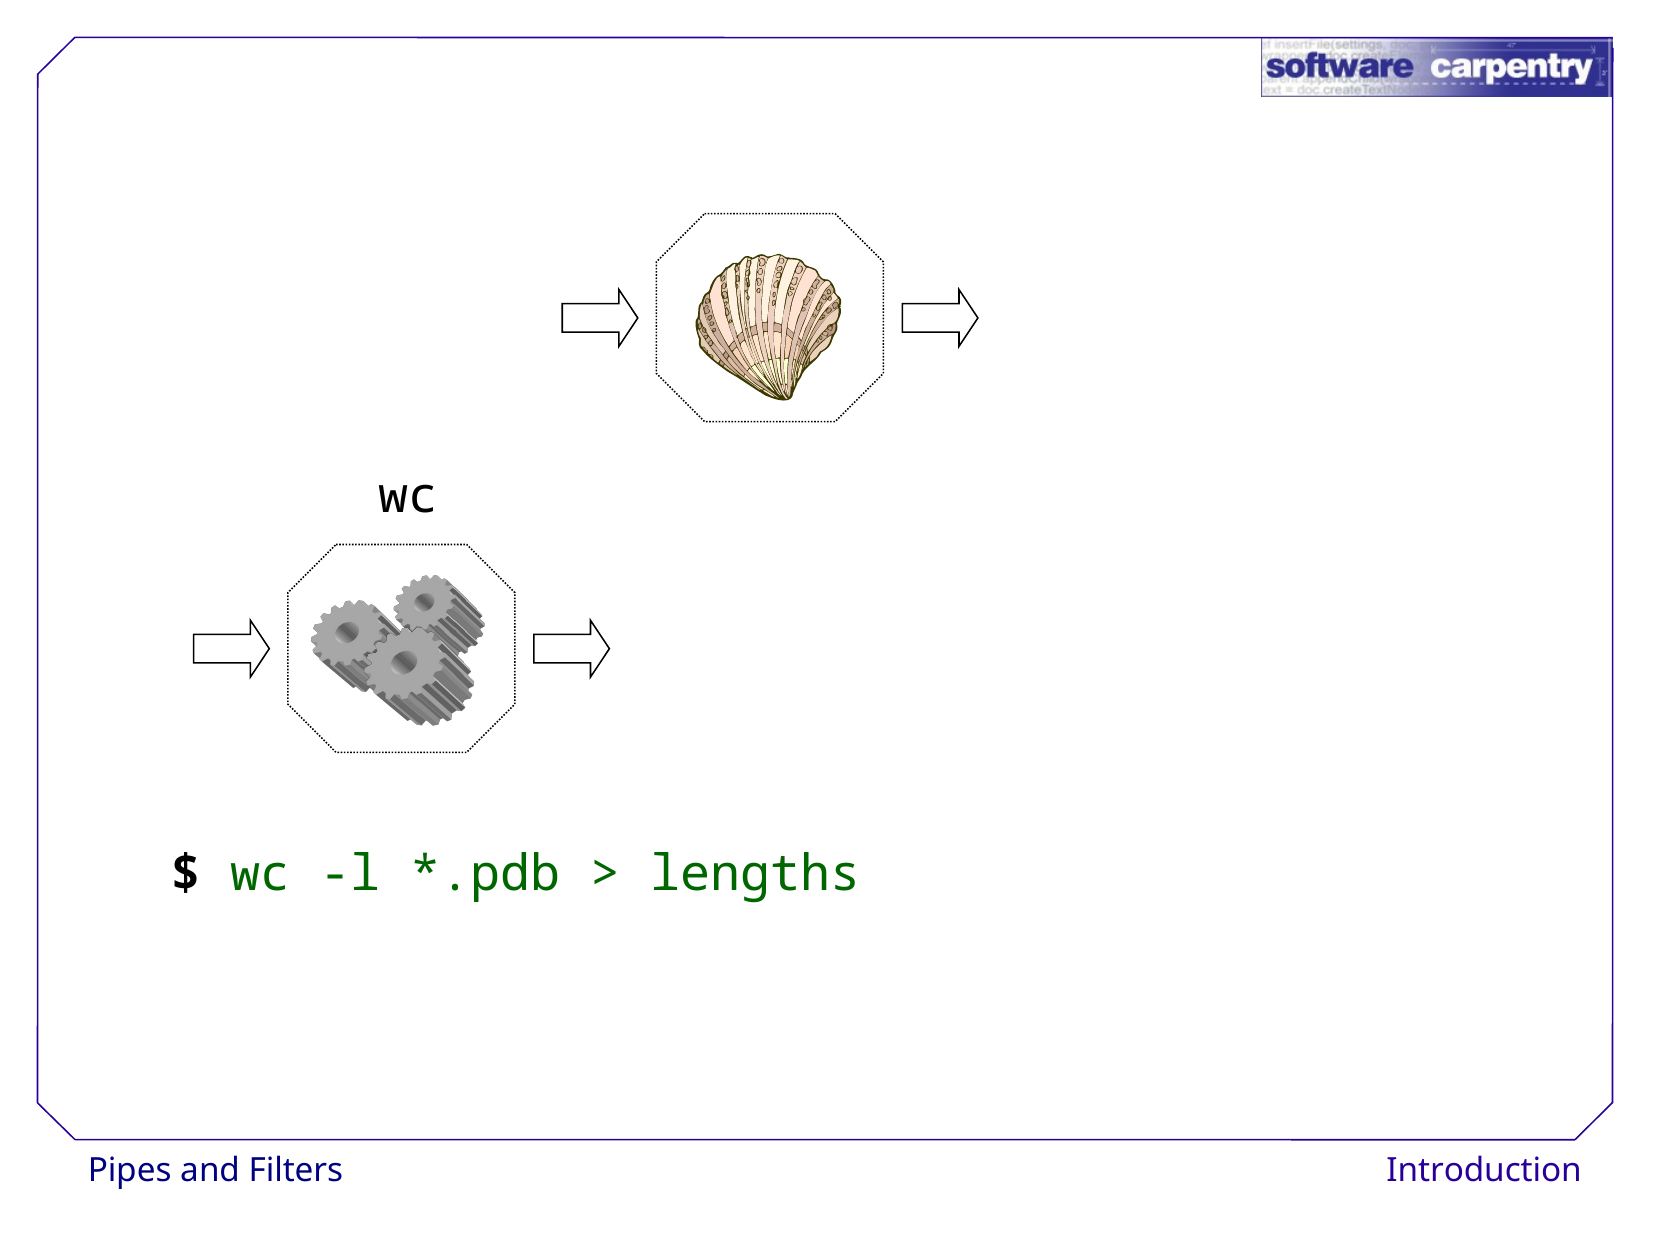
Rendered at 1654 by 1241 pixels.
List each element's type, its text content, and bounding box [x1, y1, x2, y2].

text_box $ wc -l *.pdb > lengths [155, 818, 846, 1112]
picture [694, 251, 843, 405]
text_box [312, 576, 484, 725]
picture [1261, 39, 1613, 97]
text_box wc [363, 440, 444, 535]
